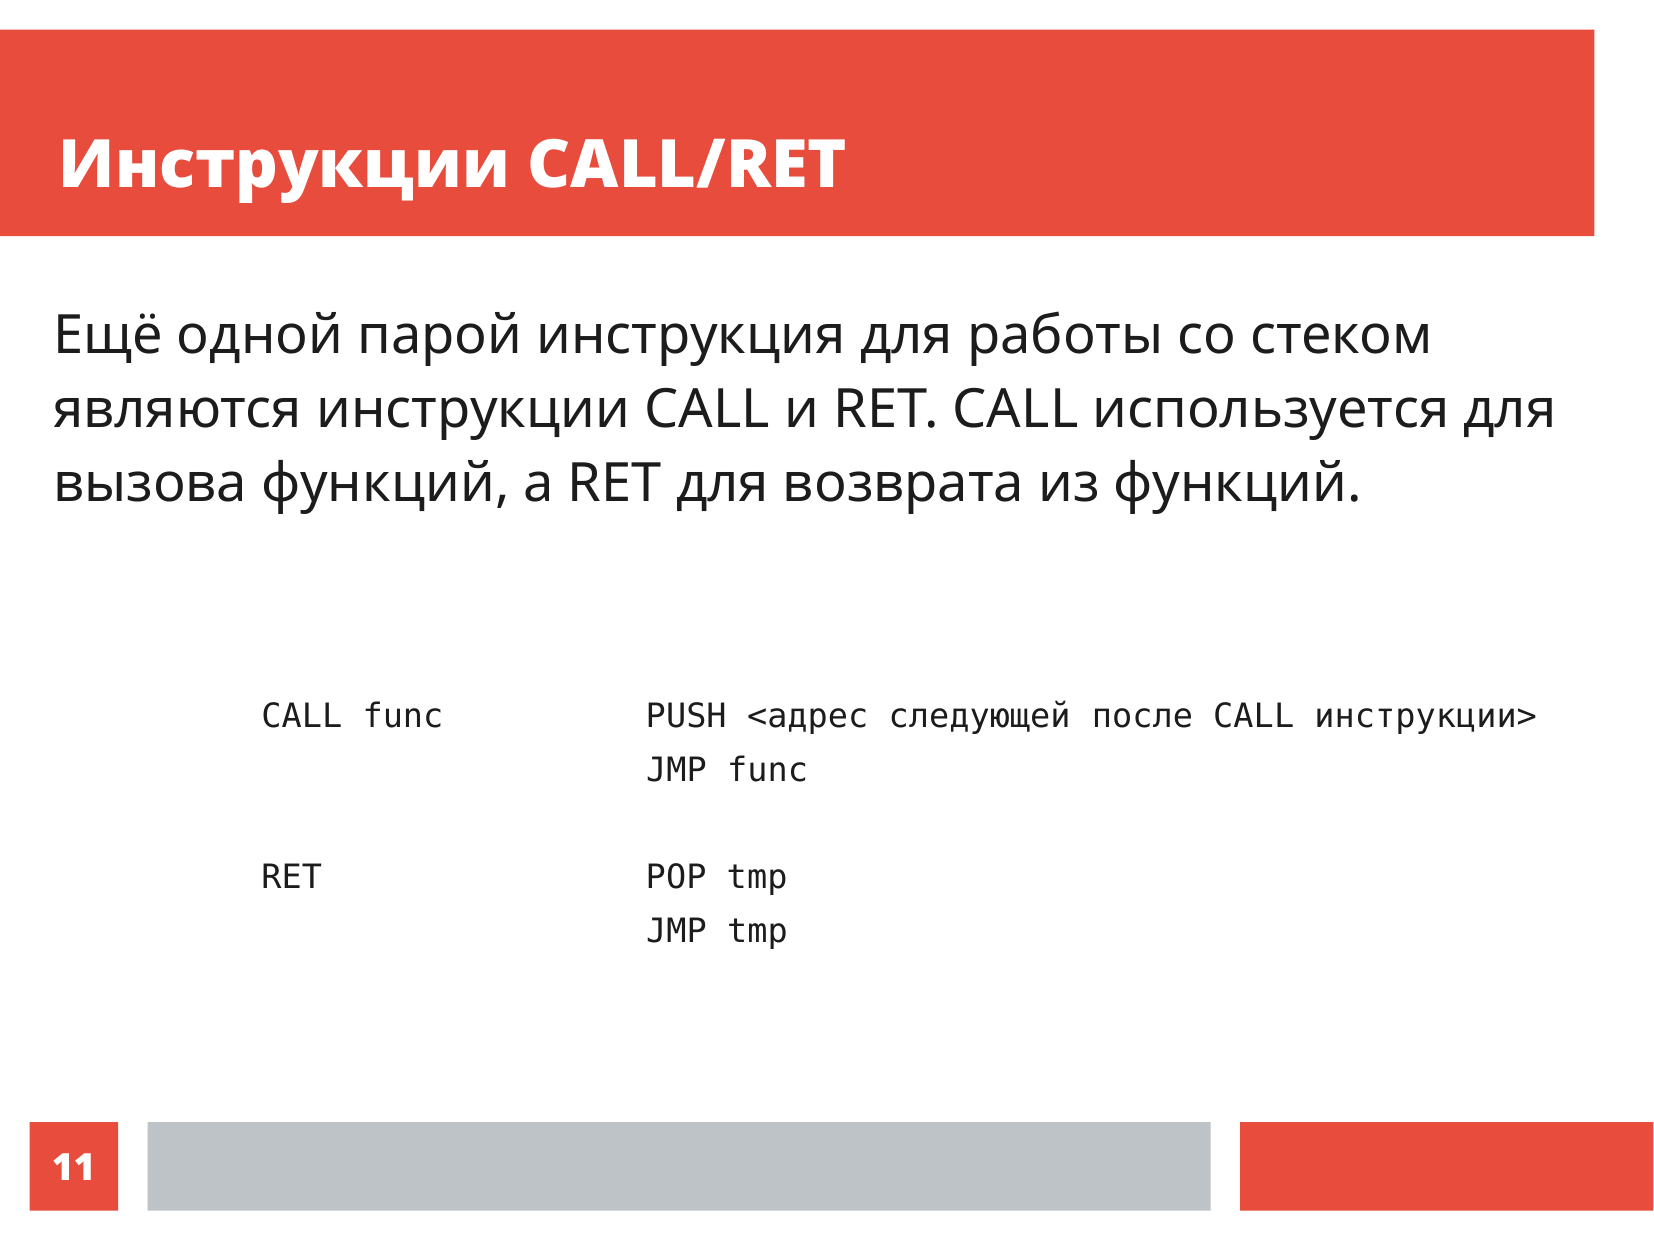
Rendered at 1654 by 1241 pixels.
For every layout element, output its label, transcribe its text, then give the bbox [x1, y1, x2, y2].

list Ещё одной парой инструкция для работы со стеком являются инструкции CALL и RET. CALL используется для вызова функций, а RET для возврата из функций. [53, 295, 1560, 615]
list CALL func PUSH <адрес следующей после CALL инструкции> JMP func RET POP tmp JMP tmp [59, 696, 1565, 951]
title Инструкции CALL/RET [59, 59, 1595, 207]
